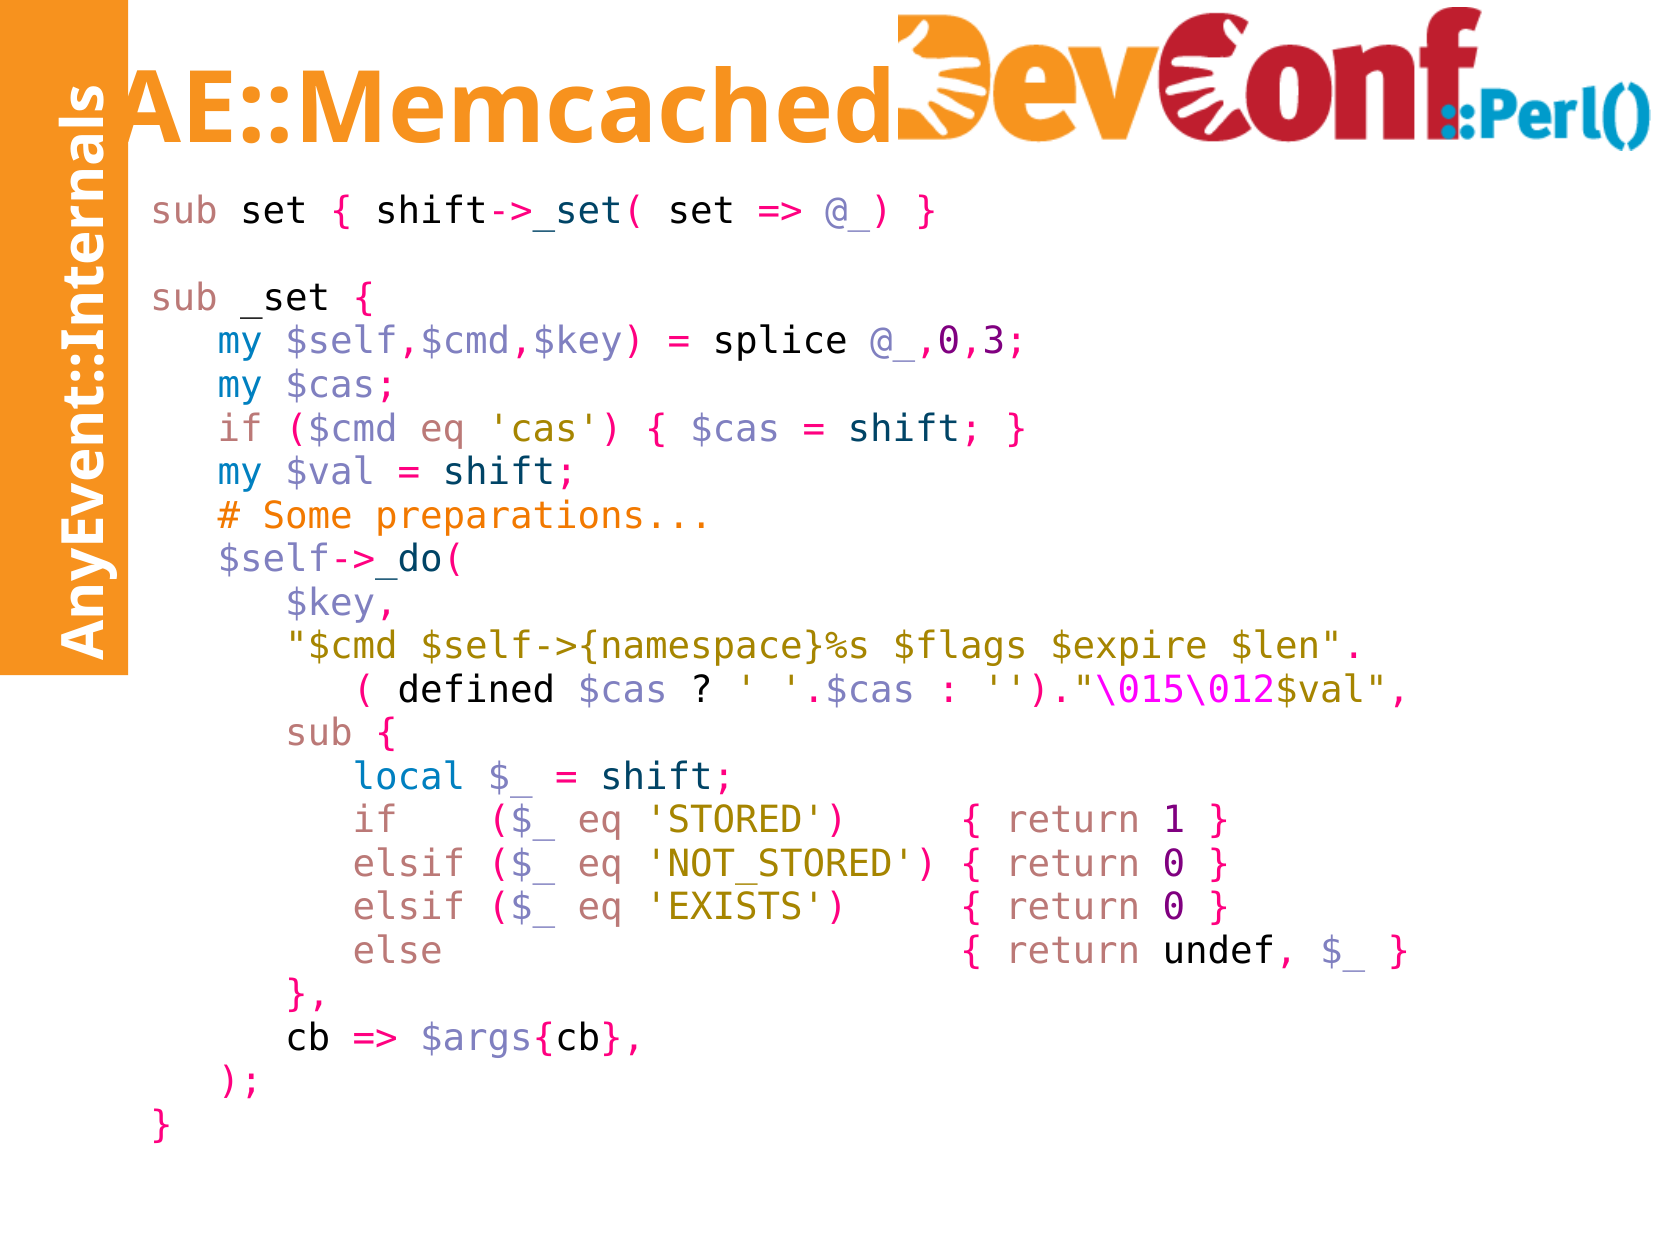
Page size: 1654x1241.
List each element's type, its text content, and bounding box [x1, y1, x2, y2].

text_box sub set { shift->_set( set => @_) } sub _set { my $self,$cmd,$key) = splice @_,0,3; my $cas; if ($cmd eq 'cas') { $cas = shift; } my $val = shift; # Some preparations... $self->_do( $key, "$cmd $self->{namespace}%s $flags $expire $len". ( defined $cas ? ' '.$cas : '')."\015\012$val", sub { local $_ = shift; if ($_ eq 'STORED') { return 1 } elsif ($_ eq 'NOT_STORED') { return 0 } elsif ($_ eq 'EXISTS') { return 0 } else { return undef, $_ } }, cb => $args{cb}, ); } [150, 188, 1576, 1193]
title AE::Memcached [112, 45, 901, 162]
picture [898, 7, 1651, 151]
text_box AnyEvent::Internals [0, 0, 84, 676]
